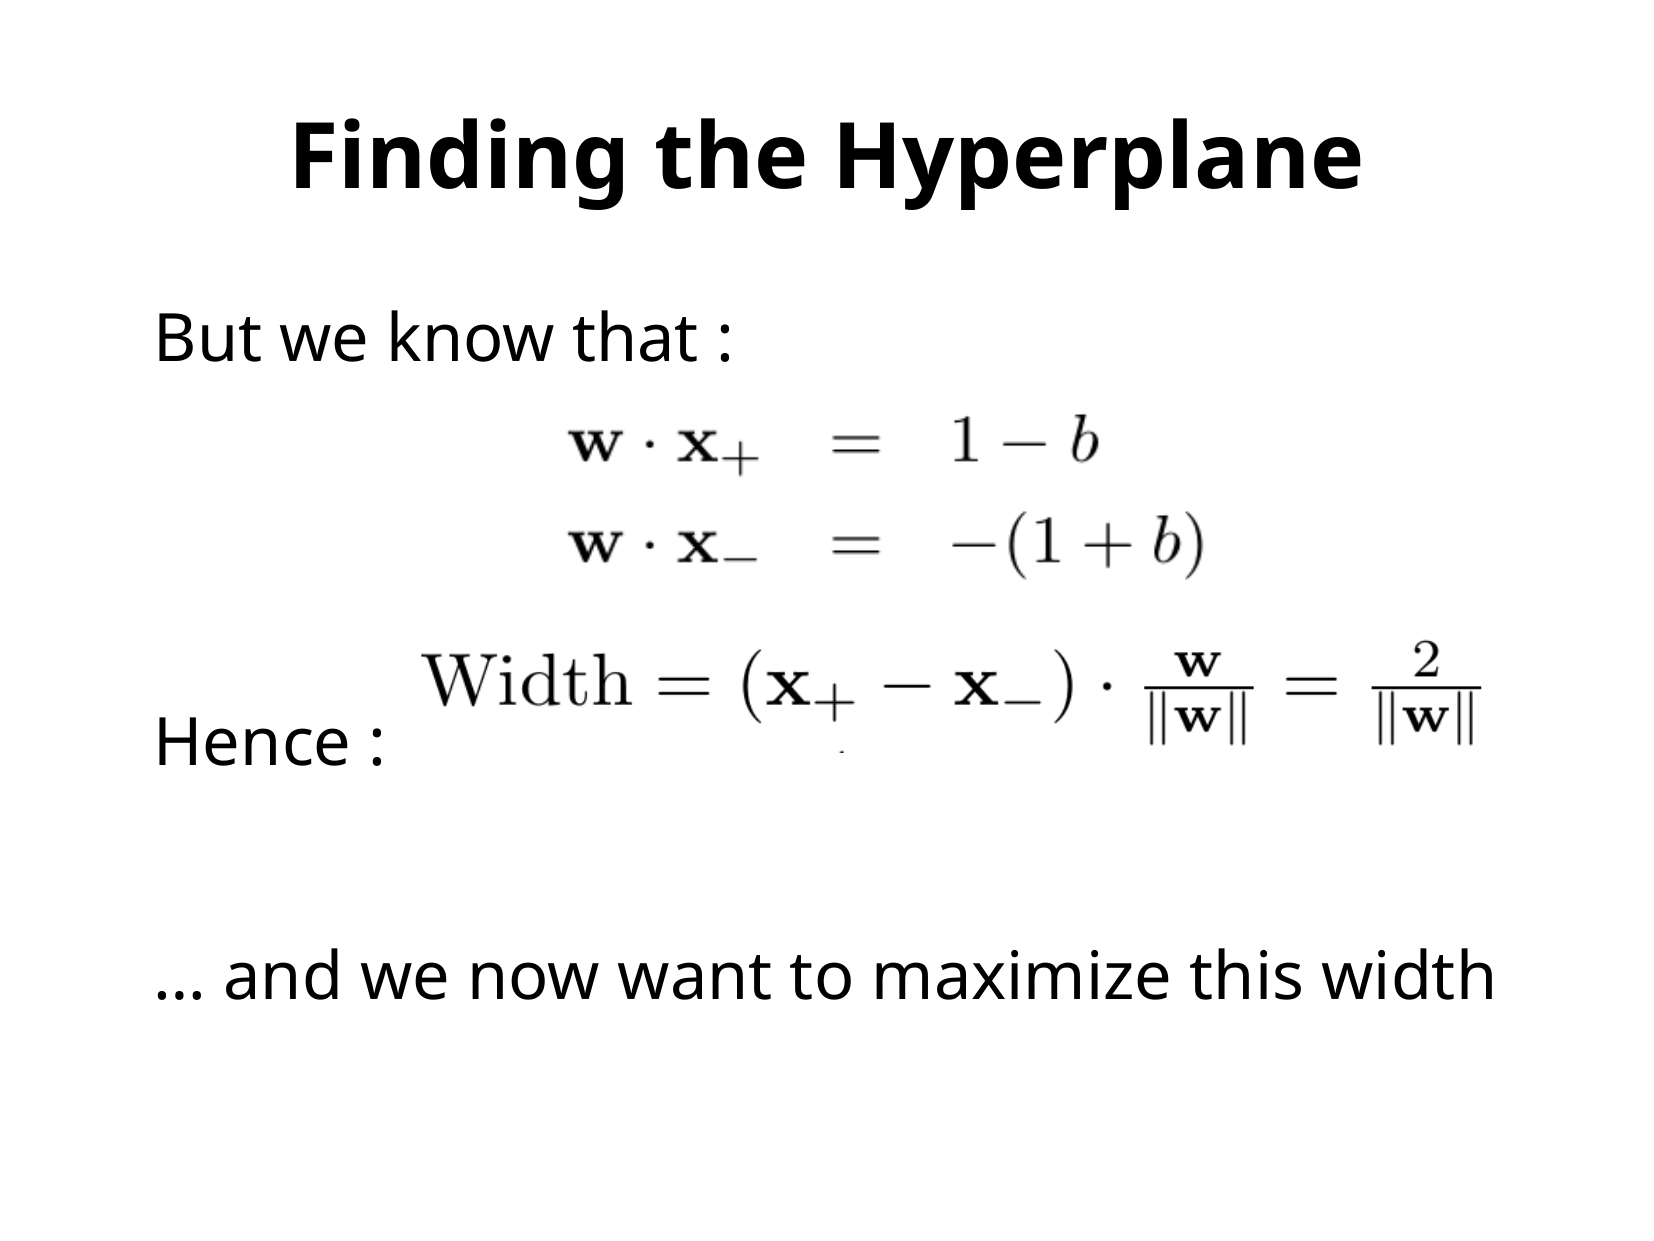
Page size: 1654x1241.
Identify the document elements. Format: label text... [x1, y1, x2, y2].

list But we know that : Hence : … and we now want to maximize this width [82, 290, 1571, 1066]
title Finding the Hyperplane [82, 49, 1571, 257]
picture [528, 382, 1250, 616]
picture [399, 620, 1501, 753]
